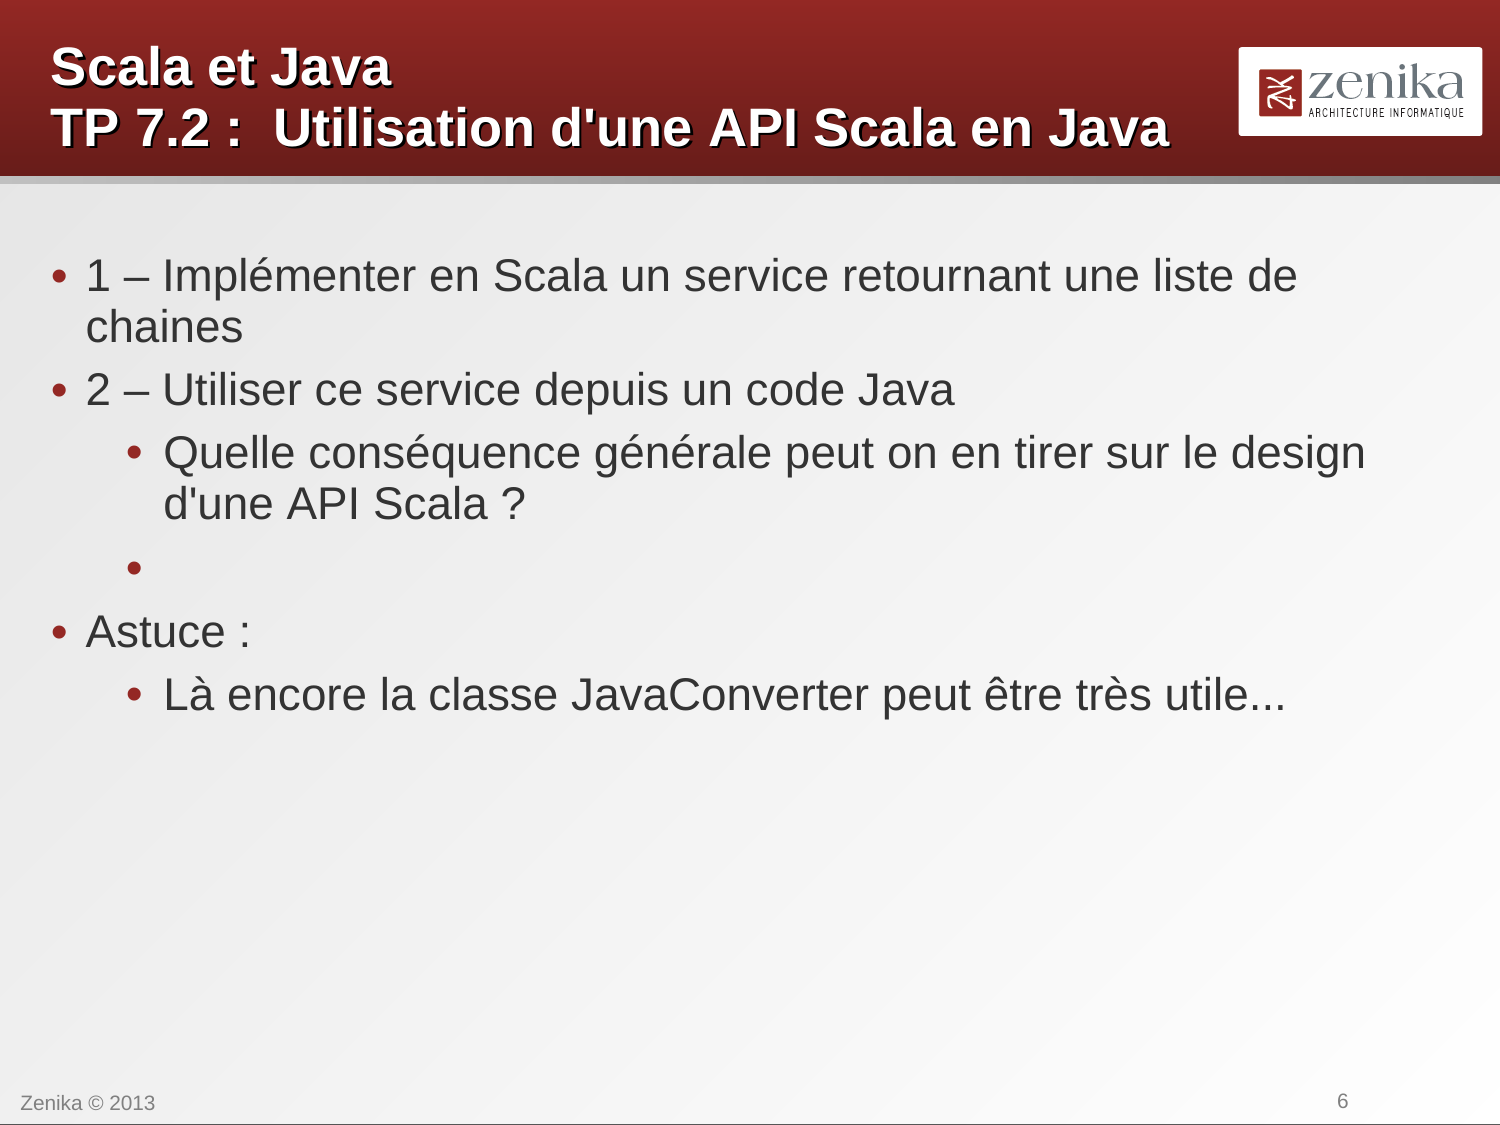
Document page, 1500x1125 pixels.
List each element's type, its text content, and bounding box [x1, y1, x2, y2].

picture [1257, 58, 1464, 125]
list 1 – Implémenter en Scala un service retournant une liste de chaines 2 – Utiliser ce service depuis un code Java Quelle conséquence générale peut on en tirer sur le design d'une API Scala ? Astuce : Là encore la classe JavaConverter peut être très utile... [50, 249, 1435, 1079]
title Scala et Java TP 7.2 : Utilisation d'une API Scala en Java [50, 15, 1206, 180]
